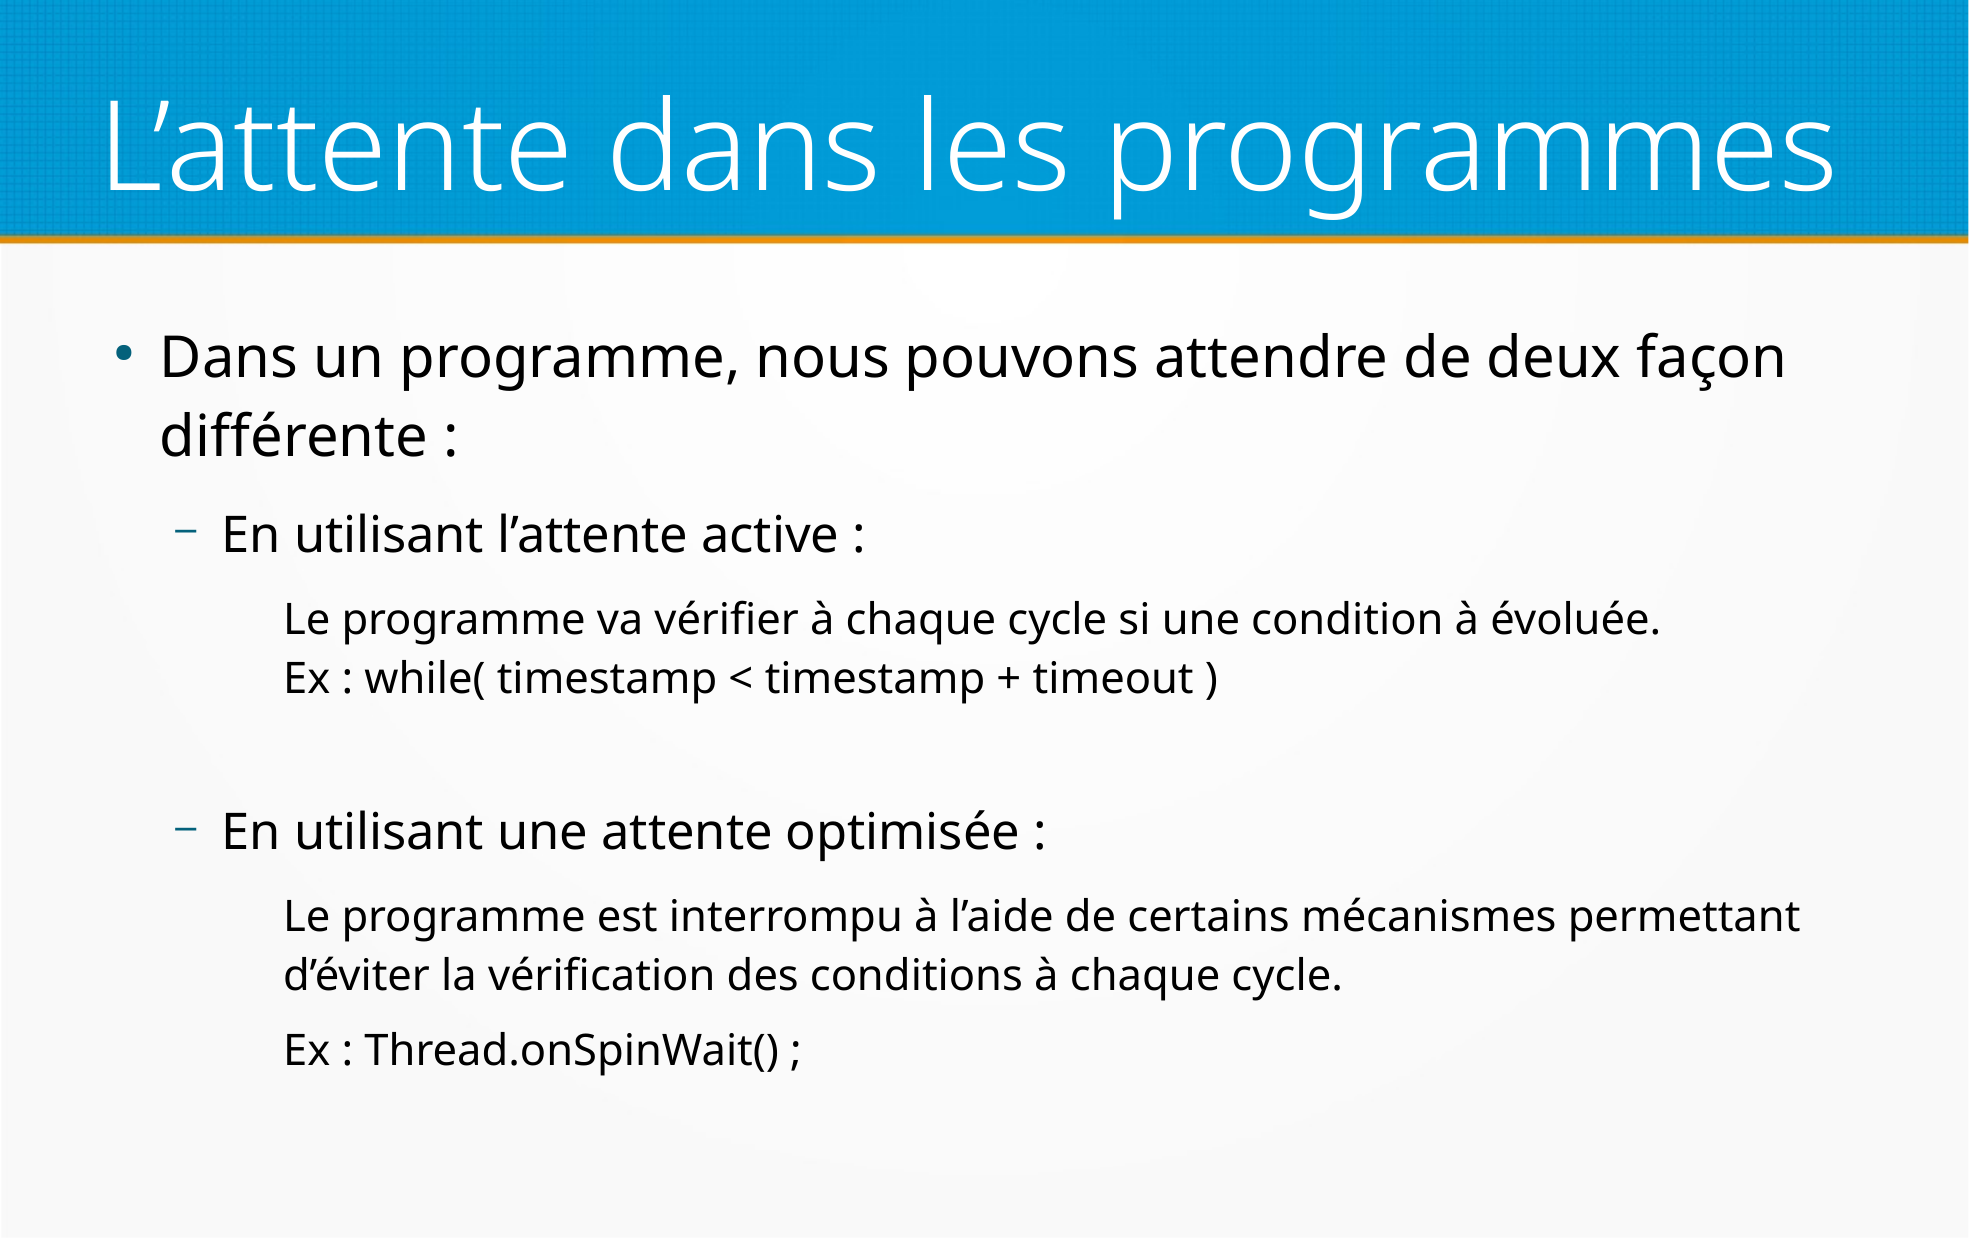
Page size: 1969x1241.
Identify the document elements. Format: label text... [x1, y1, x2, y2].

list Dans un programme, nous pouvons attendre de deux façon différente : En utilisant l’attente active : Le programme va vérifier à chaque cycle si une condition à évoluée. Ex : while( timestamp < timestamp + timeout ) En utilisant une attente optimisée : Le programme est interrompu à l’aide de certains mécanismes permettant d’éviter la vérification des conditions à chaque cycle. Ex : Thread.onSpinWait() ; [98, 315, 1861, 1081]
title L’attente dans les programmes [98, 19, 1870, 227]
picture [0, 233, 1969, 1241]
